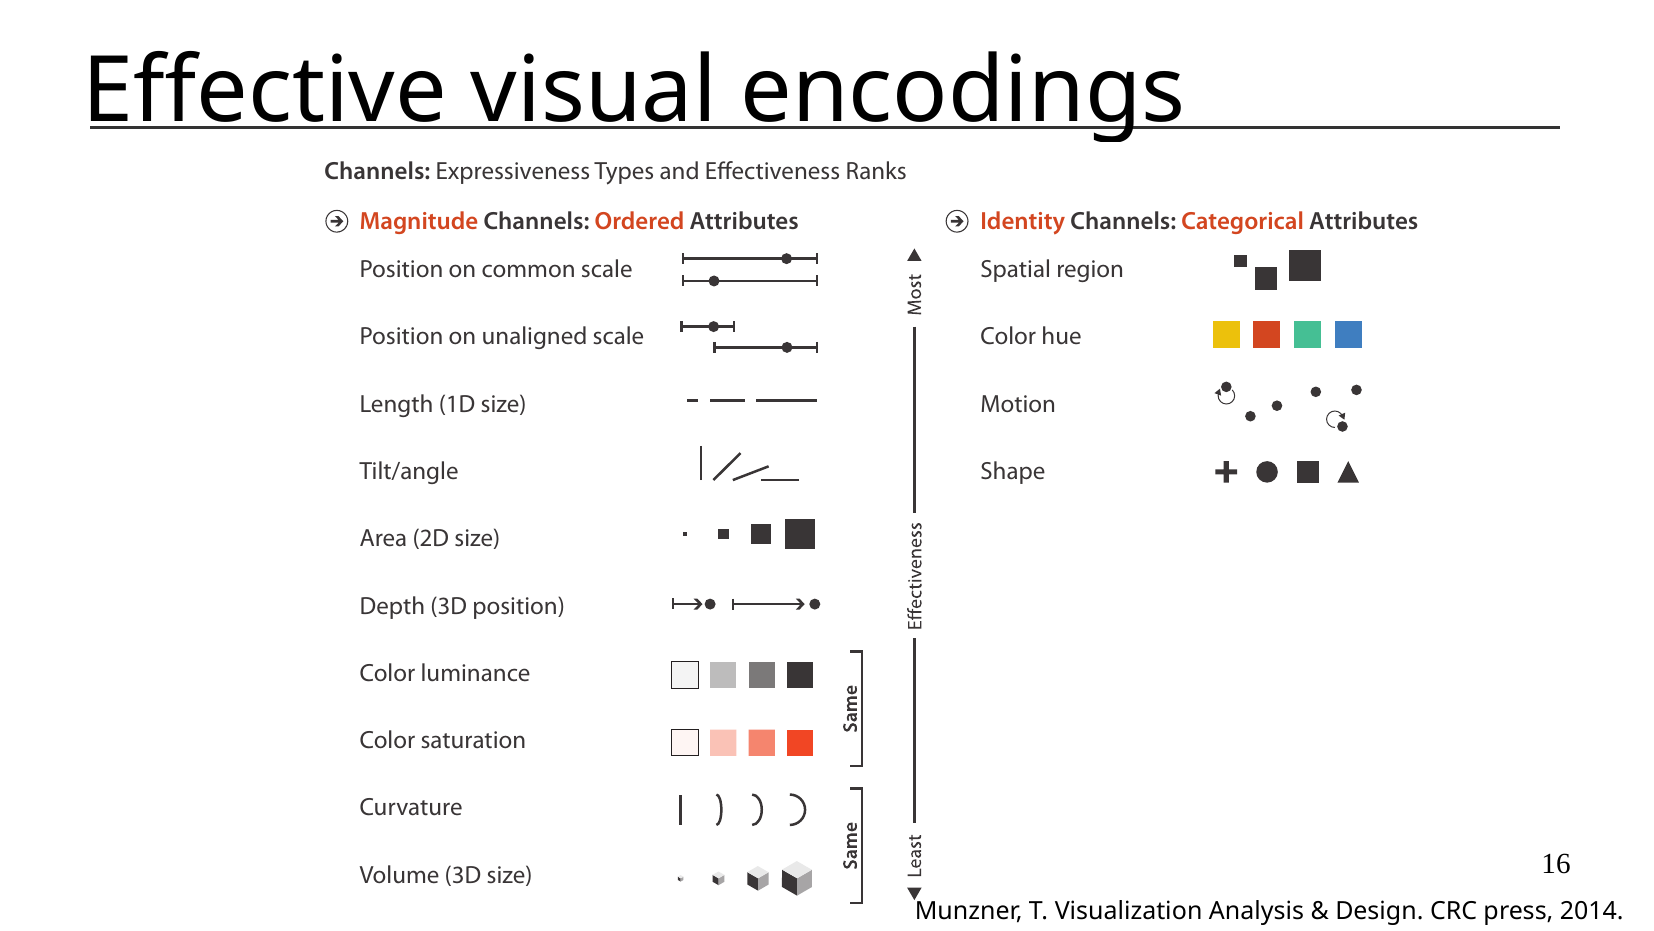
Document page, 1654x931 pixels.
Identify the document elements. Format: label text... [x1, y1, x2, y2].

text_box Munzner, T. Visualization Analysis & Design. CRC press, 2014. [900, 885, 1654, 931]
title Effective visual encodings [82, 32, 1571, 140]
picture [300, 142, 1441, 923]
